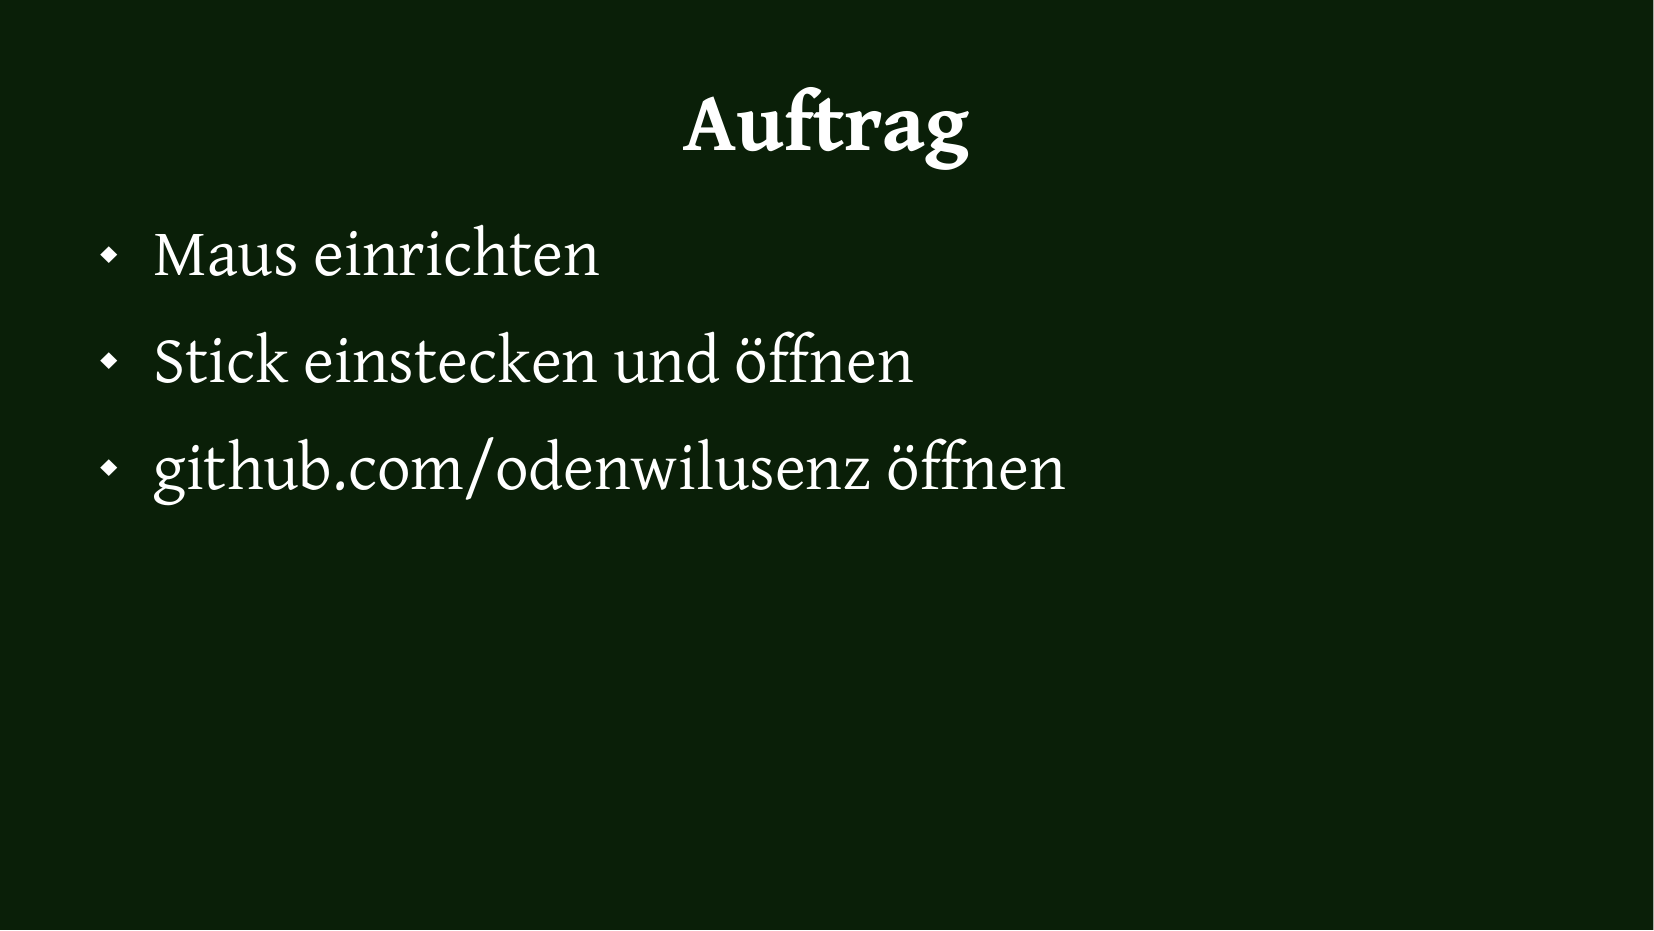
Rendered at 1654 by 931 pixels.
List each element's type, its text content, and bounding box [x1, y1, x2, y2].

title Auftrag [82, 59, 1571, 193]
list Maus einrichten Stick einstecken und öffnen github.com/odenwilusenz öffnen [82, 217, 1571, 827]
